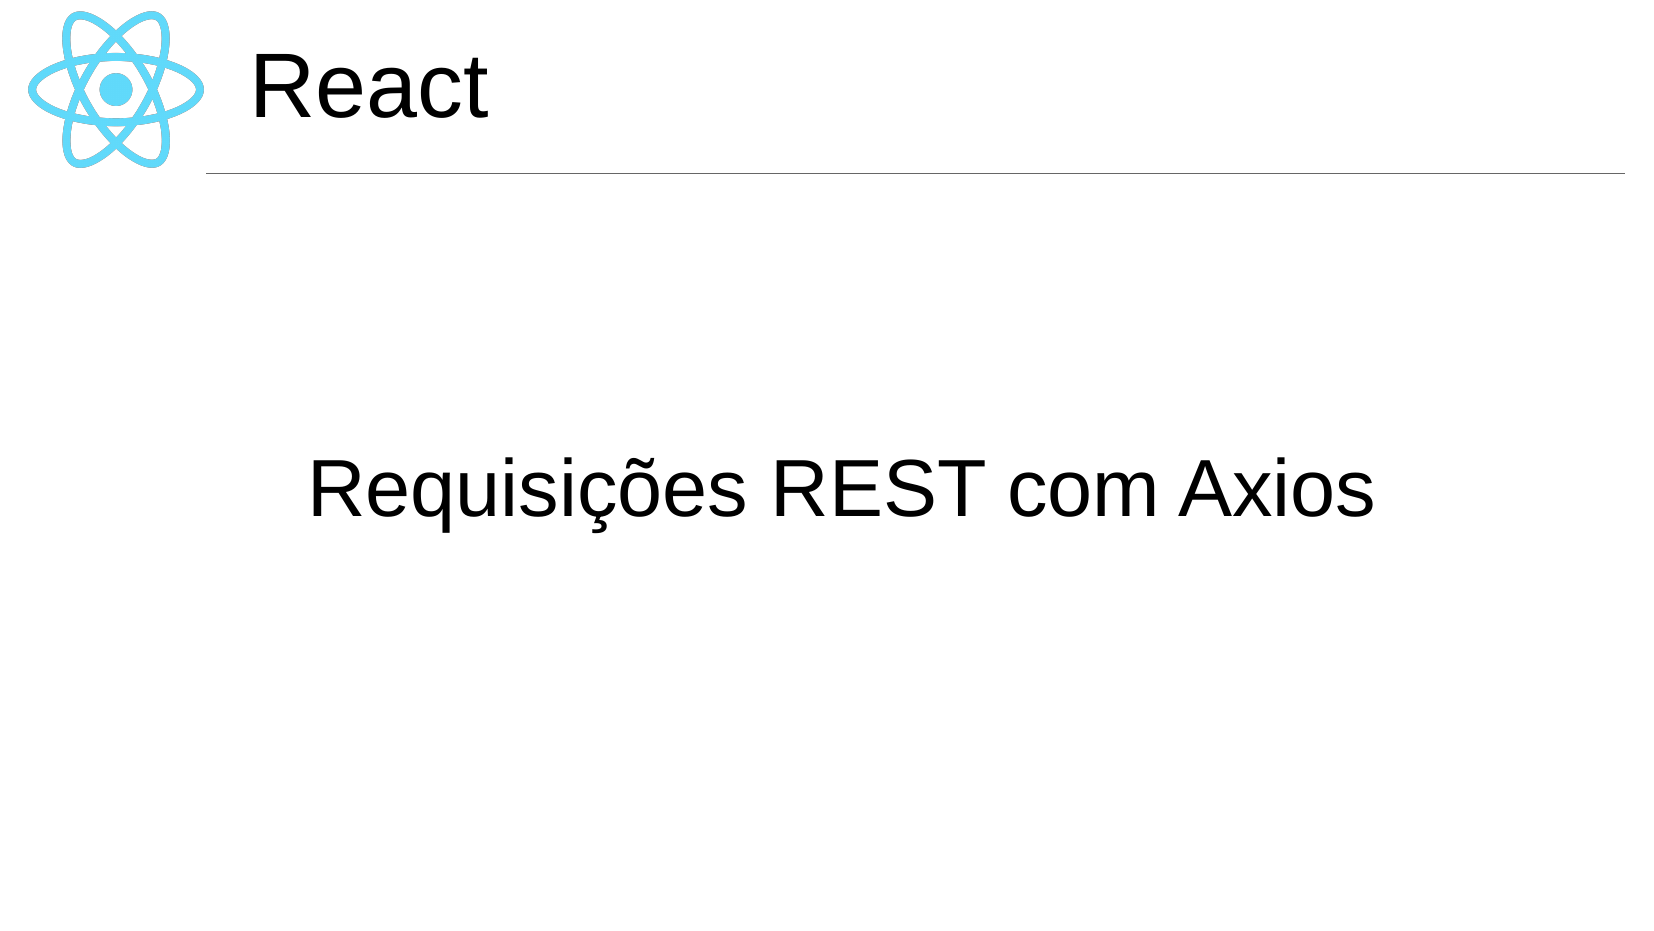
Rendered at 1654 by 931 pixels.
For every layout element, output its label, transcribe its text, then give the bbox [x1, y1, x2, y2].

list Requisições REST com Axios [265, 442, 1388, 621]
title React [292, 7, 1654, 164]
picture [0, 0, 292, 207]
